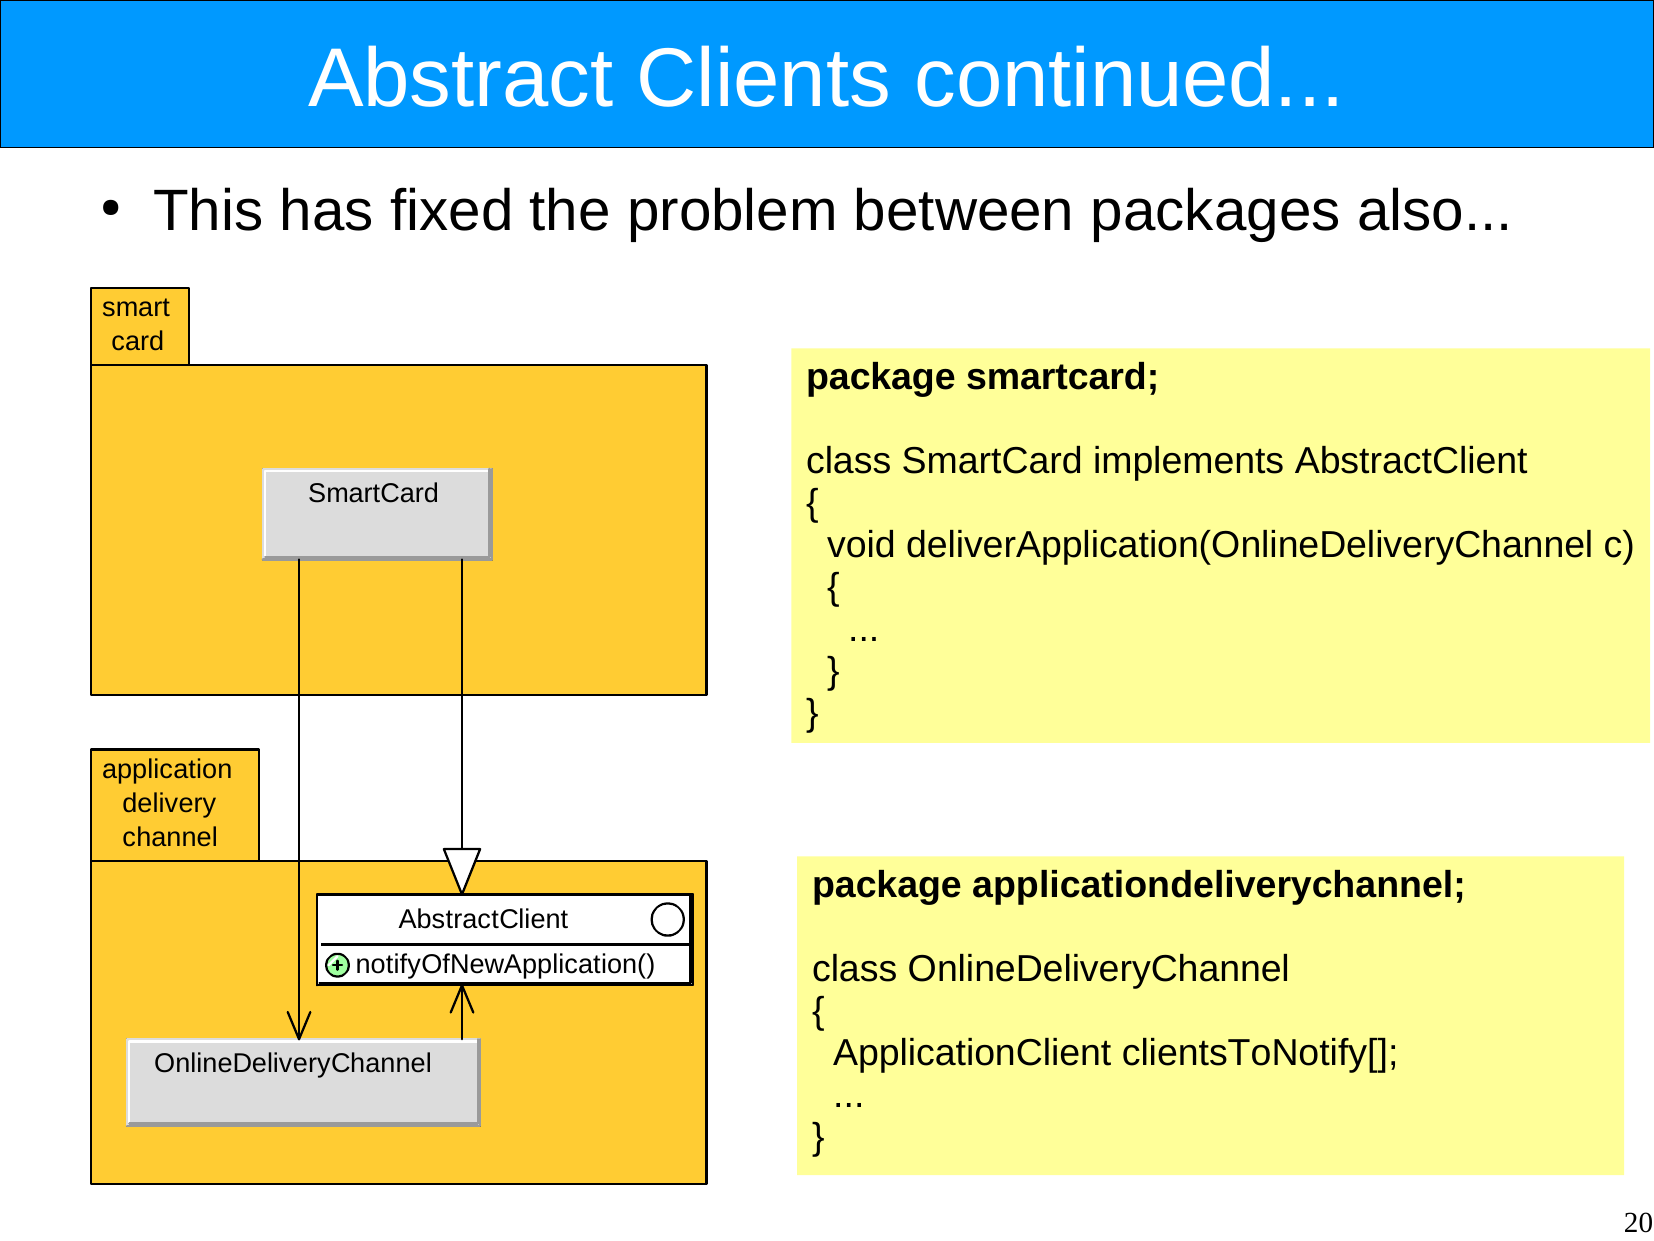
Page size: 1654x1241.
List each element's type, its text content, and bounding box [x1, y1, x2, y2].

text_box package applicationdeliverychannel; class OnlineDeliveryChannel { ApplicationClient clientsToNotify[]; ... } [797, 856, 1625, 1176]
list This has fixed the problem between packages also... [82, 177, 1571, 1241]
picture [88, 285, 709, 1187]
title Abstract Clients continued... [82, 13, 1571, 142]
text_box package smartcard; class SmartCard implements AbstractClient { void deliverApplication(OnlineDeliveryChannel c) { ... } } [791, 348, 1650, 743]
